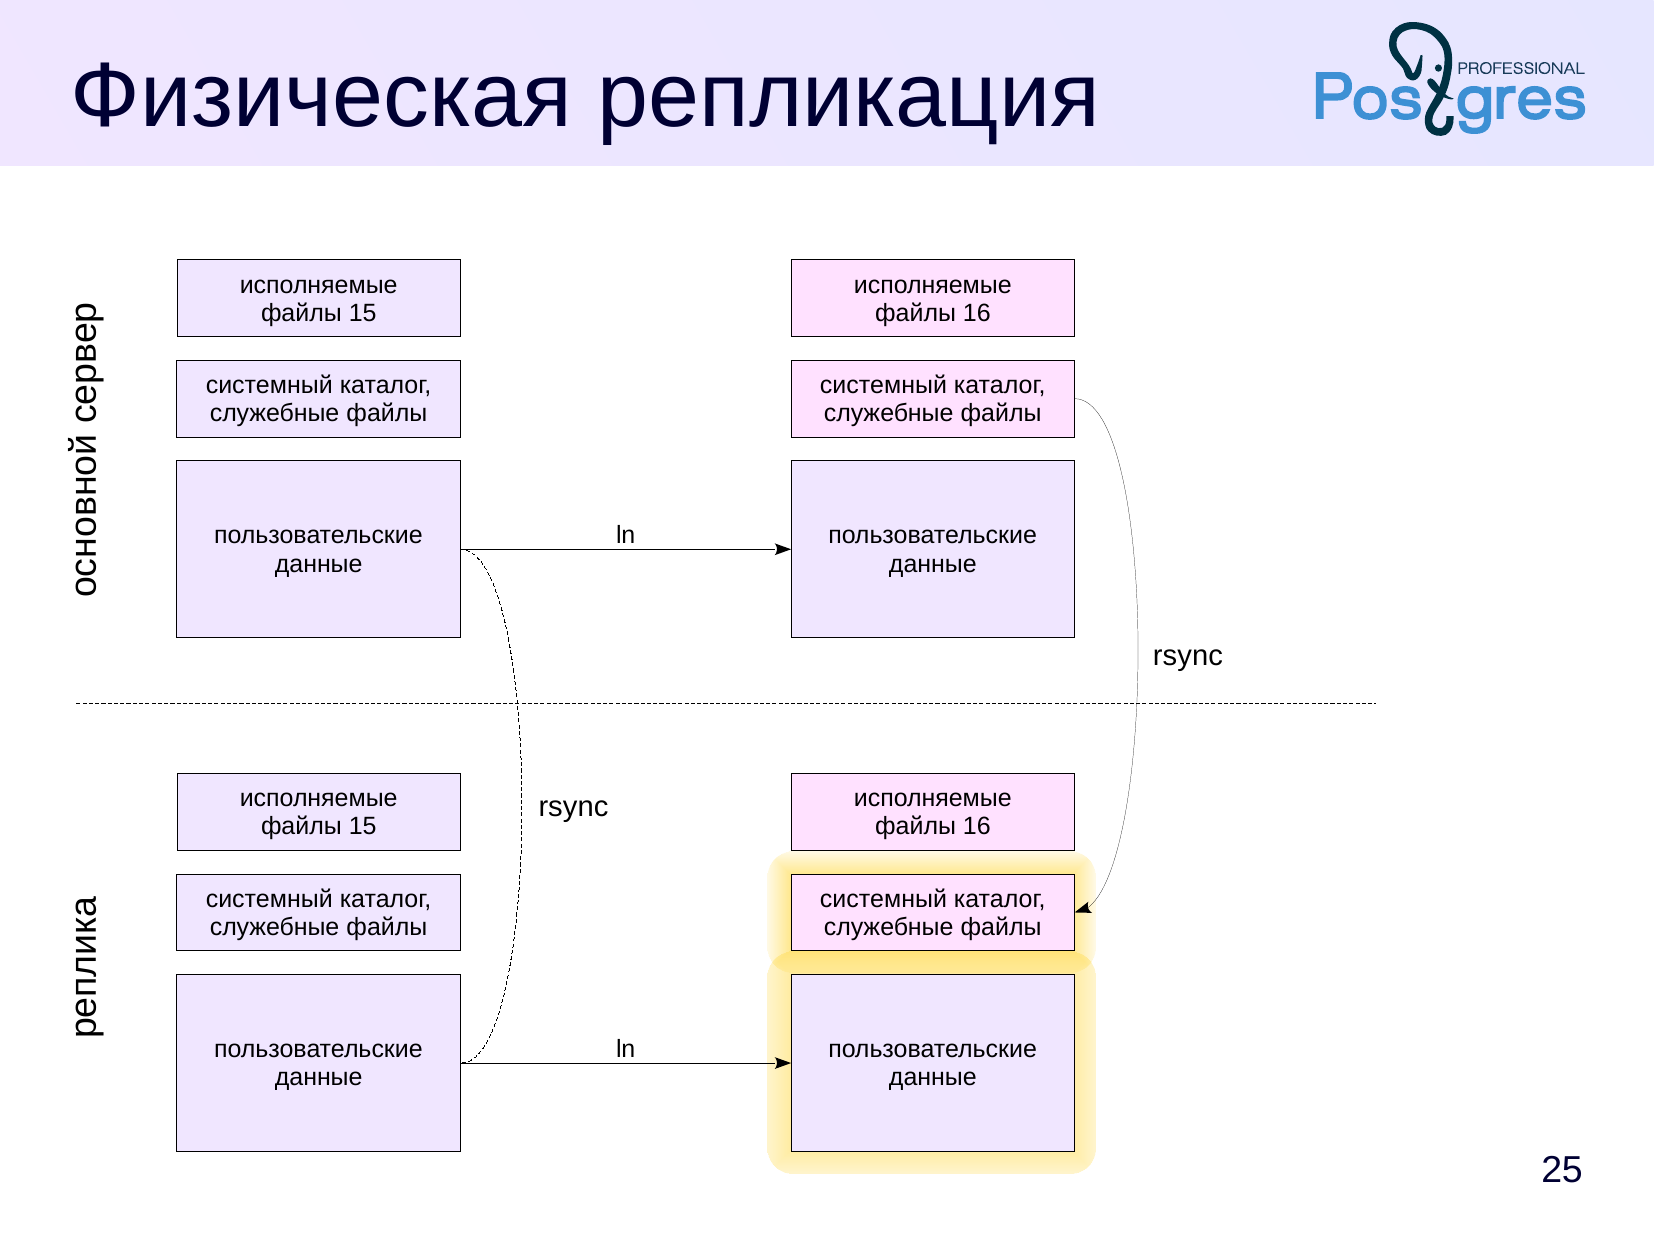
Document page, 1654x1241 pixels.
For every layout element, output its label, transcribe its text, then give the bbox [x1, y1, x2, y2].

text_box исполняемые файлы 16 [791, 773, 1075, 851]
text_box исполняемые файлы 16 [791, 259, 1075, 337]
text_box системный каталог, служебные файлы [791, 360, 1075, 438]
title Физическая репликация [70, 43, 1241, 147]
text_box пользовательские данные [176, 460, 461, 638]
text_box исполняемые файлы 15 [177, 773, 461, 851]
text_box реплика [54, 780, 112, 1156]
text_box системный каталог, служебные файлы [791, 874, 1075, 951]
text_box пользовательские данные [791, 974, 1075, 1152]
text_box системный каталог, служебные файлы [176, 874, 461, 951]
text_box [767, 851, 1096, 1174]
text_box системный каталог, служебные файлы [176, 360, 461, 438]
text_box пользовательские данные [176, 974, 461, 1152]
text_box пользовательские данные [791, 460, 1075, 638]
text_box основной сервер [54, 255, 112, 646]
text_box исполняемые файлы 15 [177, 259, 461, 337]
